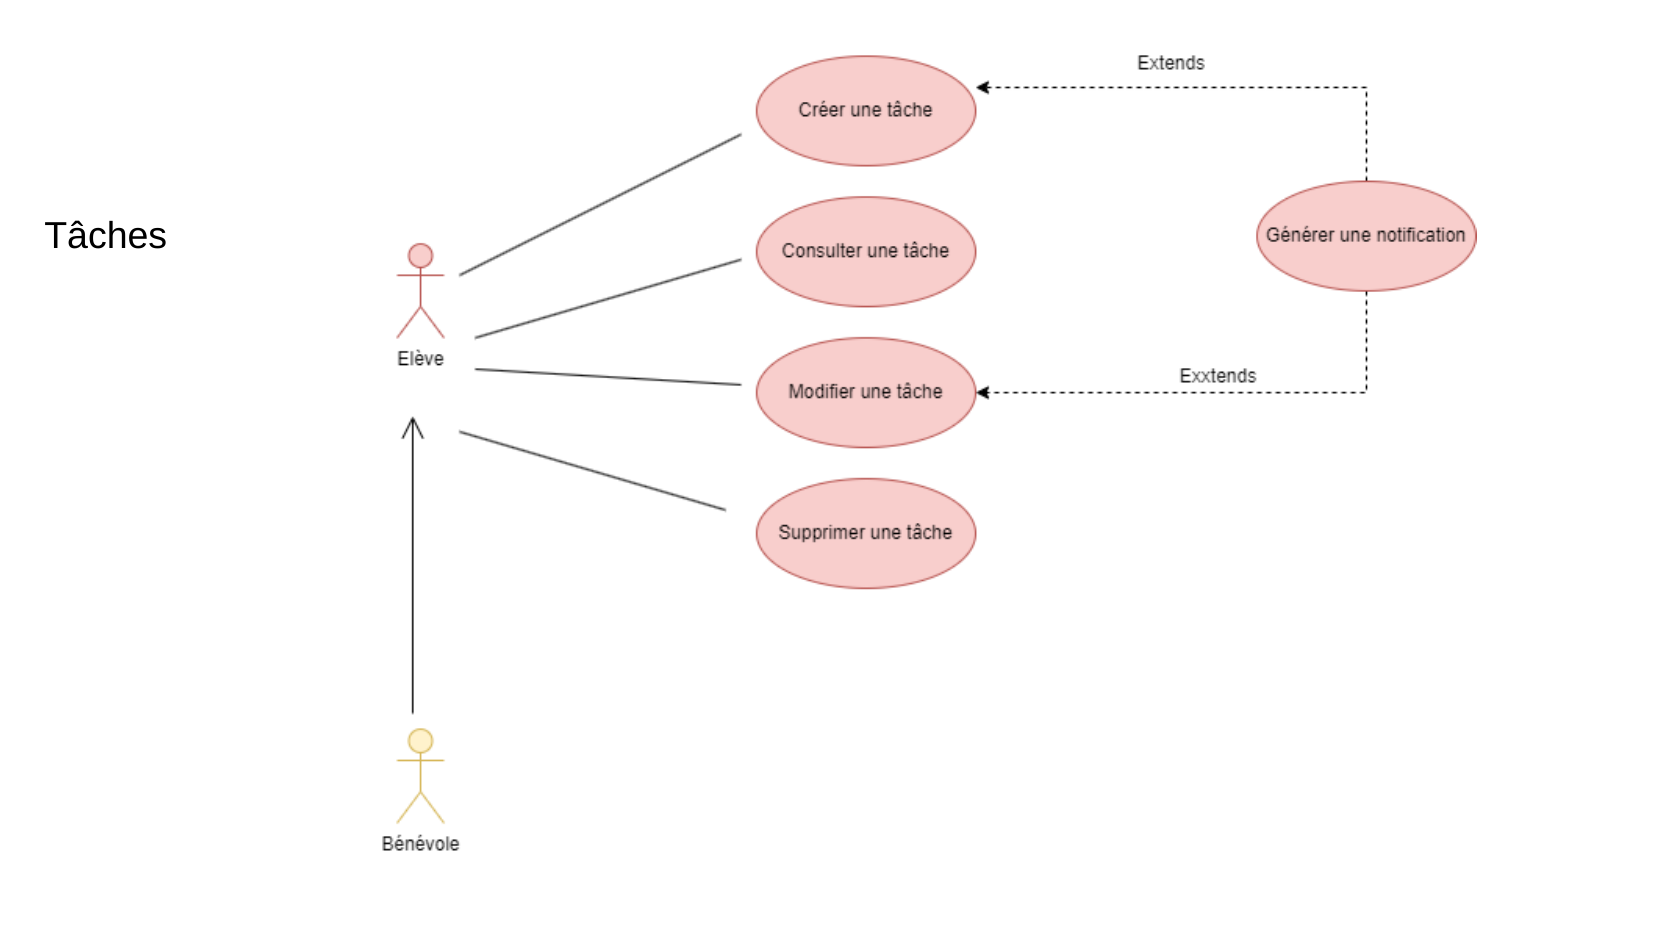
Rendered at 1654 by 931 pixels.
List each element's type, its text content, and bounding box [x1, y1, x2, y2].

text_box Tâches [29, 206, 296, 264]
picture [381, 40, 1477, 857]
